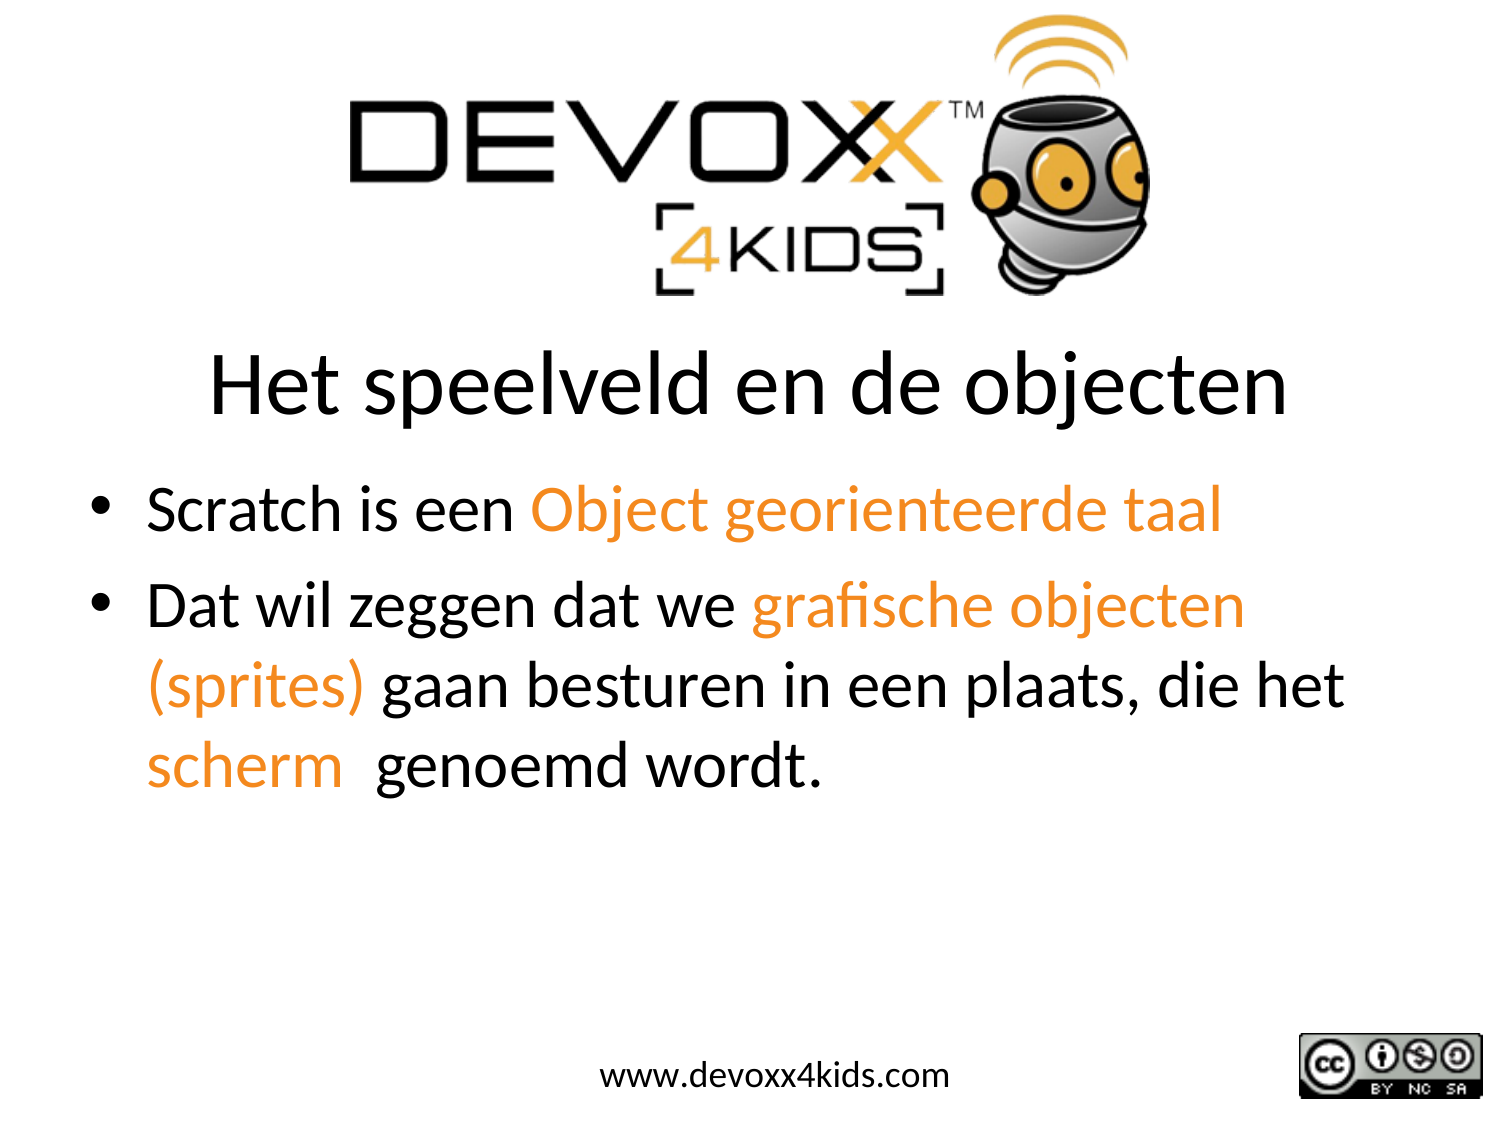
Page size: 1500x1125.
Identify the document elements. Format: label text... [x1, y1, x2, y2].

list Scratch is een Object georienteerde taal Dat wil zeggen dat we grafische objecten (sprites) gaan besturen in een plaats, die het scherm genoemd wordt. [75, 457, 1426, 812]
picture [1299, 1033, 1483, 1099]
title Het speelveld en de objecten [75, 315, 1426, 457]
picture [350, 14, 1150, 296]
